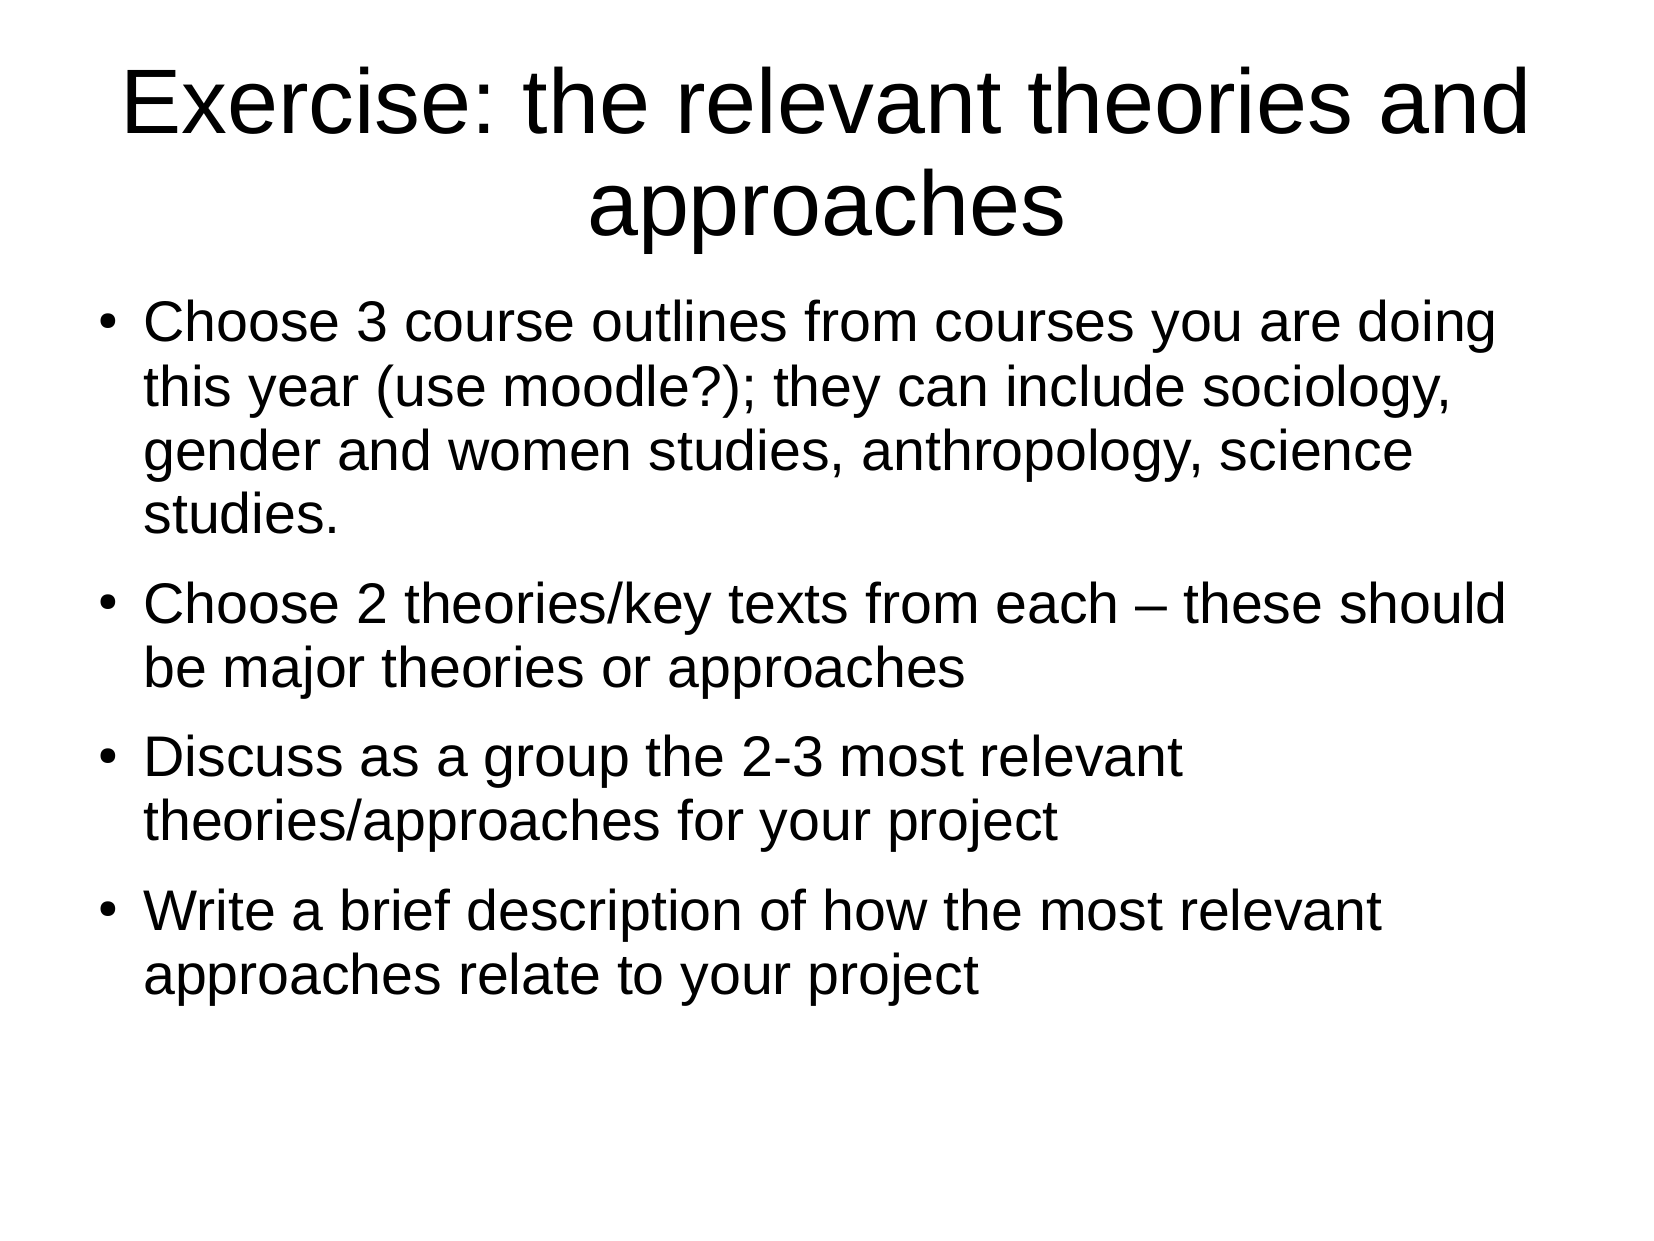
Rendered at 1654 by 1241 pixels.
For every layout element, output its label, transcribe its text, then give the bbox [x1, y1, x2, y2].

list Choose 3 course outlines from courses you are doing this year (use moodle?); they can include sociology, gender and women studies, anthropology, science studies. Choose 2 theories/key texts from each – these should be major theories or approaches Discuss as a group the 2-3 most relevant theories/approaches for your project Write a brief description of how the most relevant approaches relate to your project [82, 290, 1571, 1010]
title Exercise: the relevant theories and approaches [82, 49, 1571, 257]
